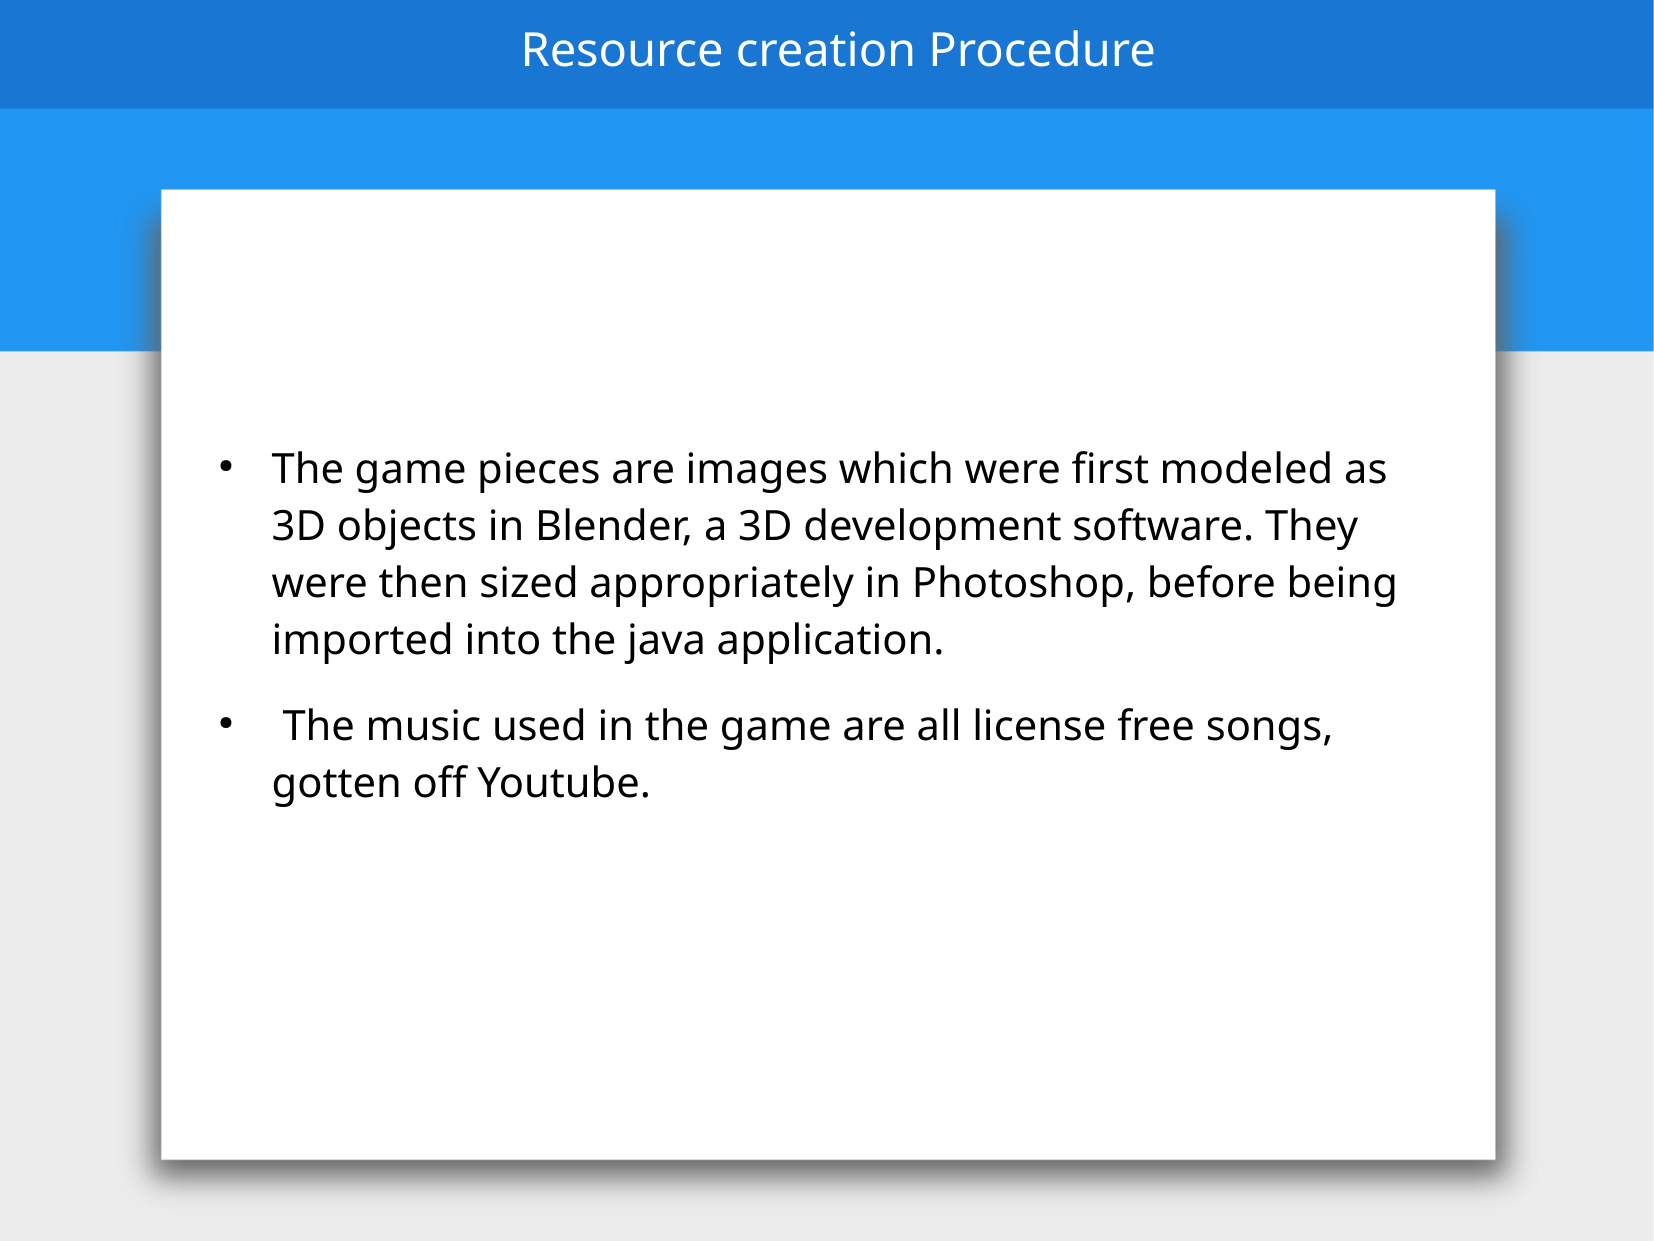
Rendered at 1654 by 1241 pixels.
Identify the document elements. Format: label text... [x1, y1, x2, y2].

title Resource creation Procedure [94, 13, 1583, 83]
picture [0, 0, 1654, 1241]
list The game pieces are images which were first modeled as 3D objects in Blender, a 3D development software. They were then sized appropriately in Photoshop, before being imported into the java application. The music used in the game are all license free songs, gotten off Youtube. [200, 212, 1453, 1123]
